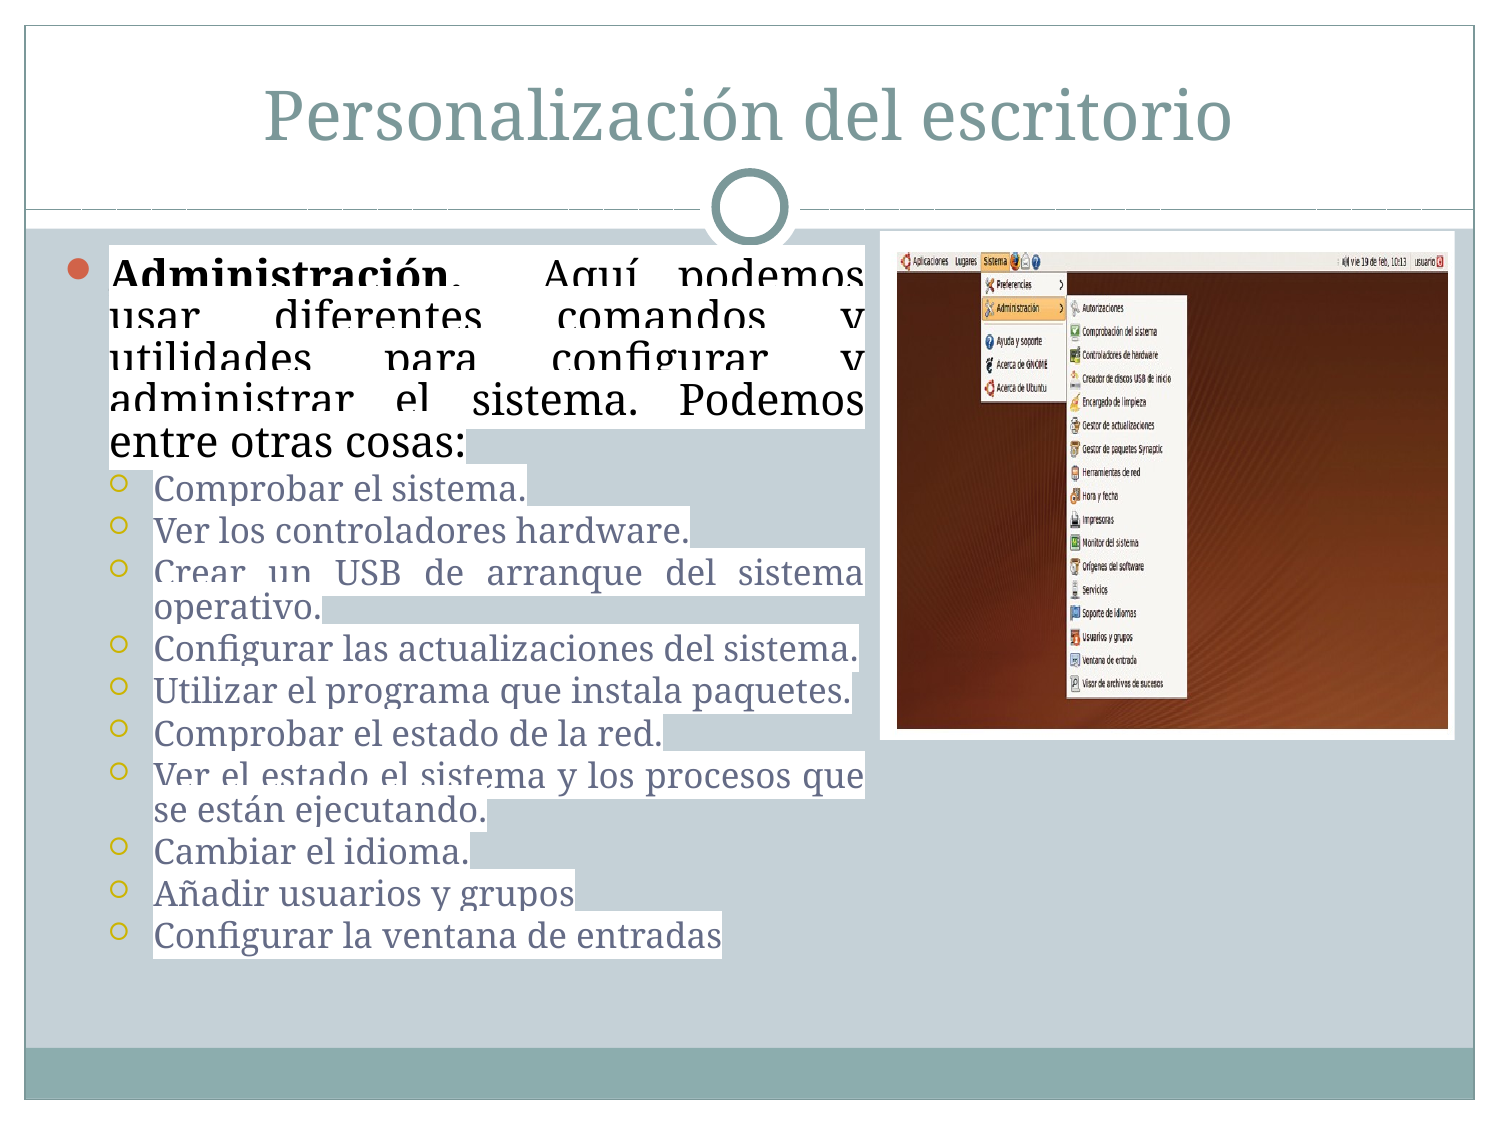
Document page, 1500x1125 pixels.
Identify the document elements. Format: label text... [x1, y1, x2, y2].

picture [879, 231, 1455, 740]
list Administración. Aquí podemos usar diferentes comandos y utilidades para configurar y administrar el sistema. Podemos entre otras cosas: Comprobar el sistema. Ver los controladores hardware. Crear un USB de arranque del sistema operativo. Configurar las actualizaciones del sistema. Utilizar el programa que instala paquetes. Comprobar el estado de la red. Ver el estado el sistema y los procesos que se están ejecutando. Cambiar el idioma. Añadir usuarios y grupos Configurar la ventana de entradas [49, 250, 880, 1001]
title Personalización del escritorio [49, 37, 1450, 162]
